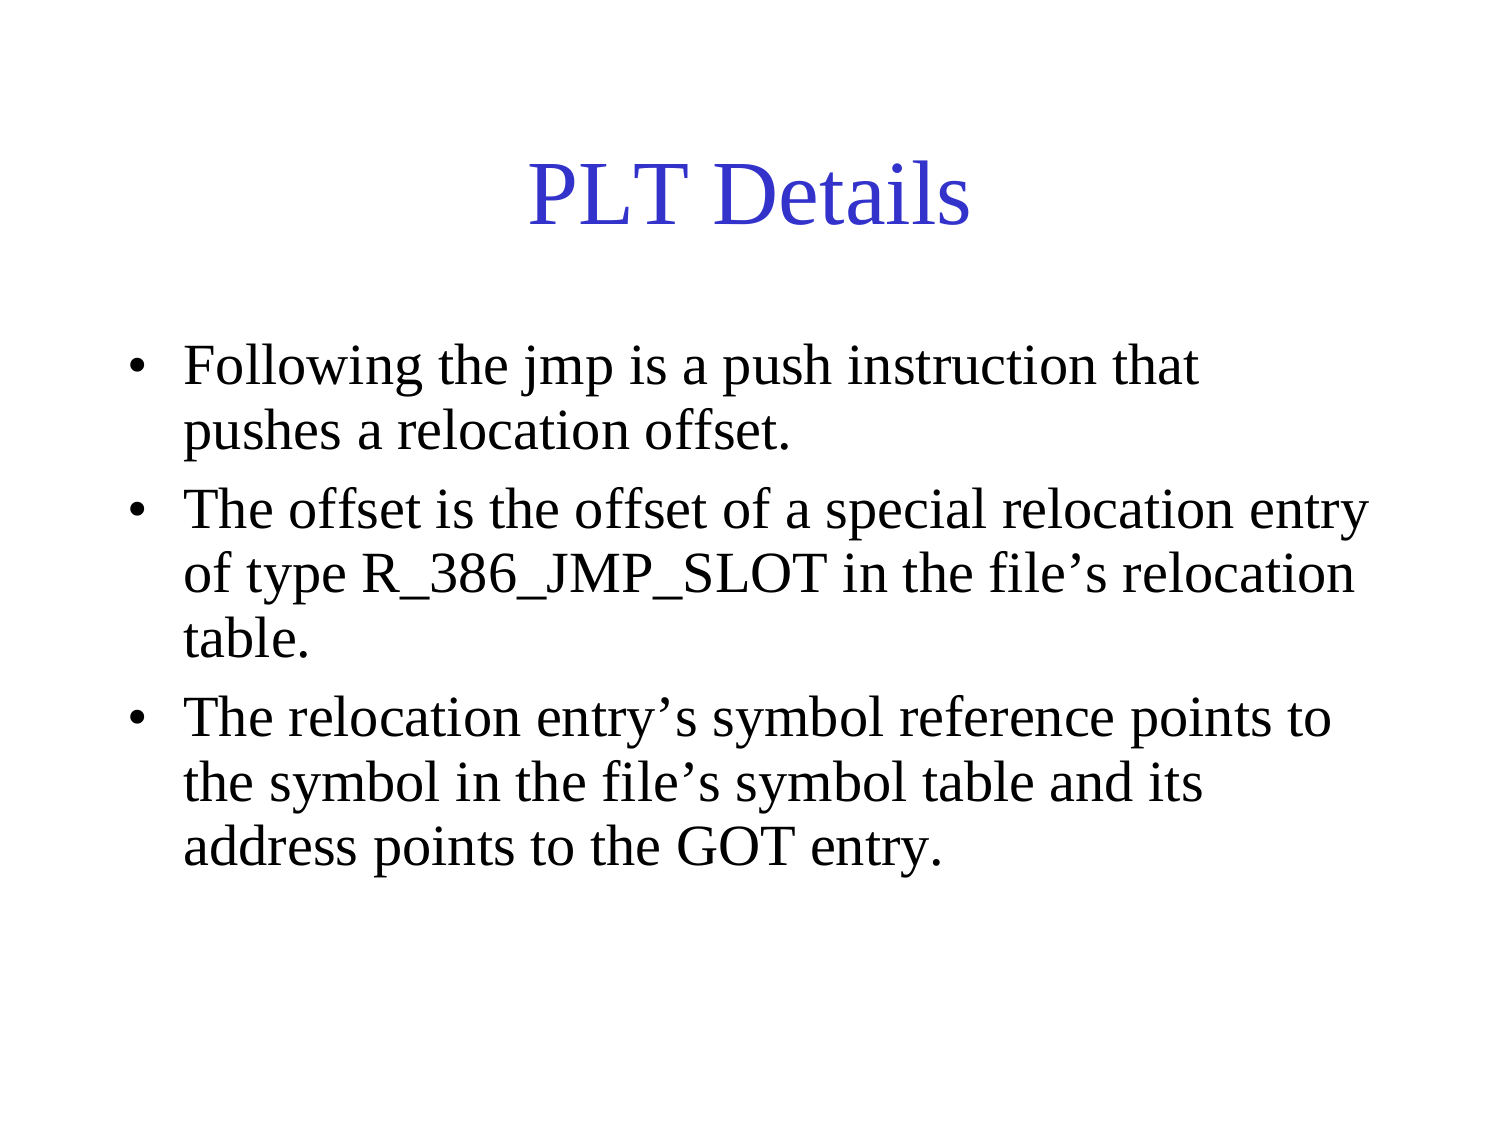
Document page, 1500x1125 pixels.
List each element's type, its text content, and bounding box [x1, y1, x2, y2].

title PLT Details [112, 99, 1388, 288]
list Following the jmp is a push instruction that pushes a relocation offset. The offset is the offset of a special relocation entry of type R_386_JMP_SLOT in the file’s relocation table. The relocation entry’s symbol reference points to the symbol in the file’s symbol table and its address points to the GOT entry. [112, 324, 1388, 1014]
